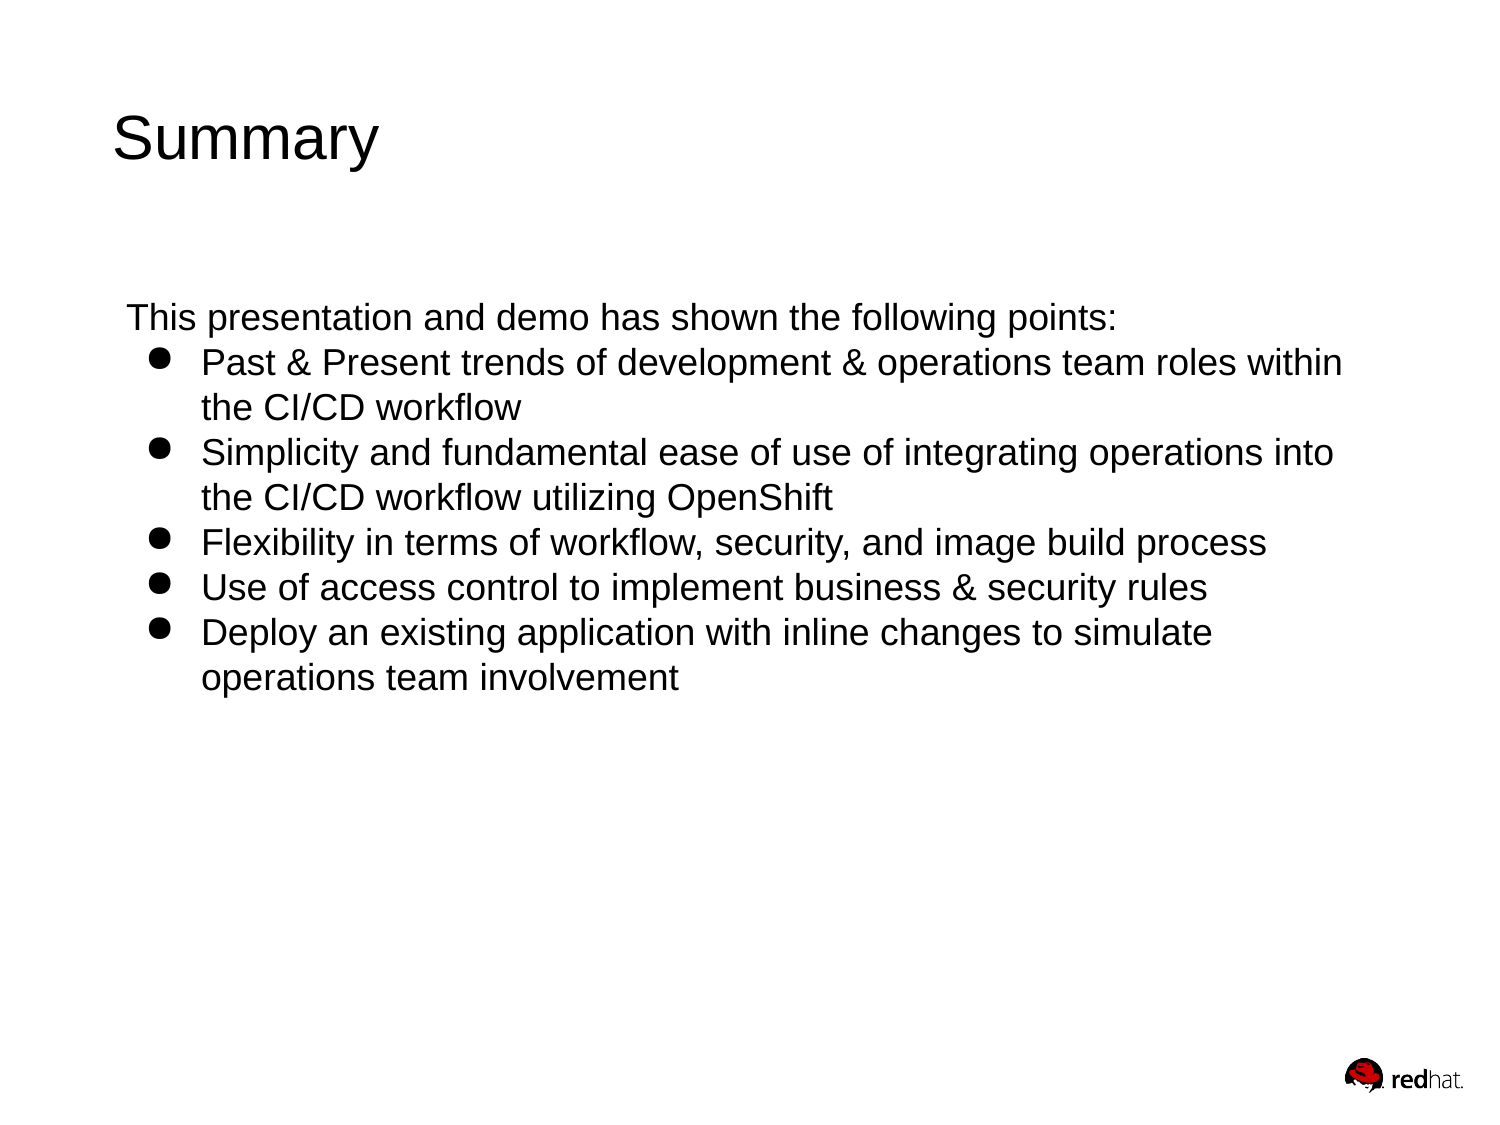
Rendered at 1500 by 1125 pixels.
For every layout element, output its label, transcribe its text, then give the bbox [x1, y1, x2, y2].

text_box This presentation and demo has shown the following points: Past & Present trends of development & operations team roles within the CI/CD workflow Simplicity and fundamental ease of use of integrating operations into the CI/CD workflow utilizing OpenShift Flexibility in terms of workflow, security, and image build process Use of access control to implement business & security rules Deploy an existing application with inline changes to simulate operations team involvement [111, 277, 1388, 960]
text_box Summary [112, 16, 1388, 254]
picture [1345, 1058, 1463, 1097]
